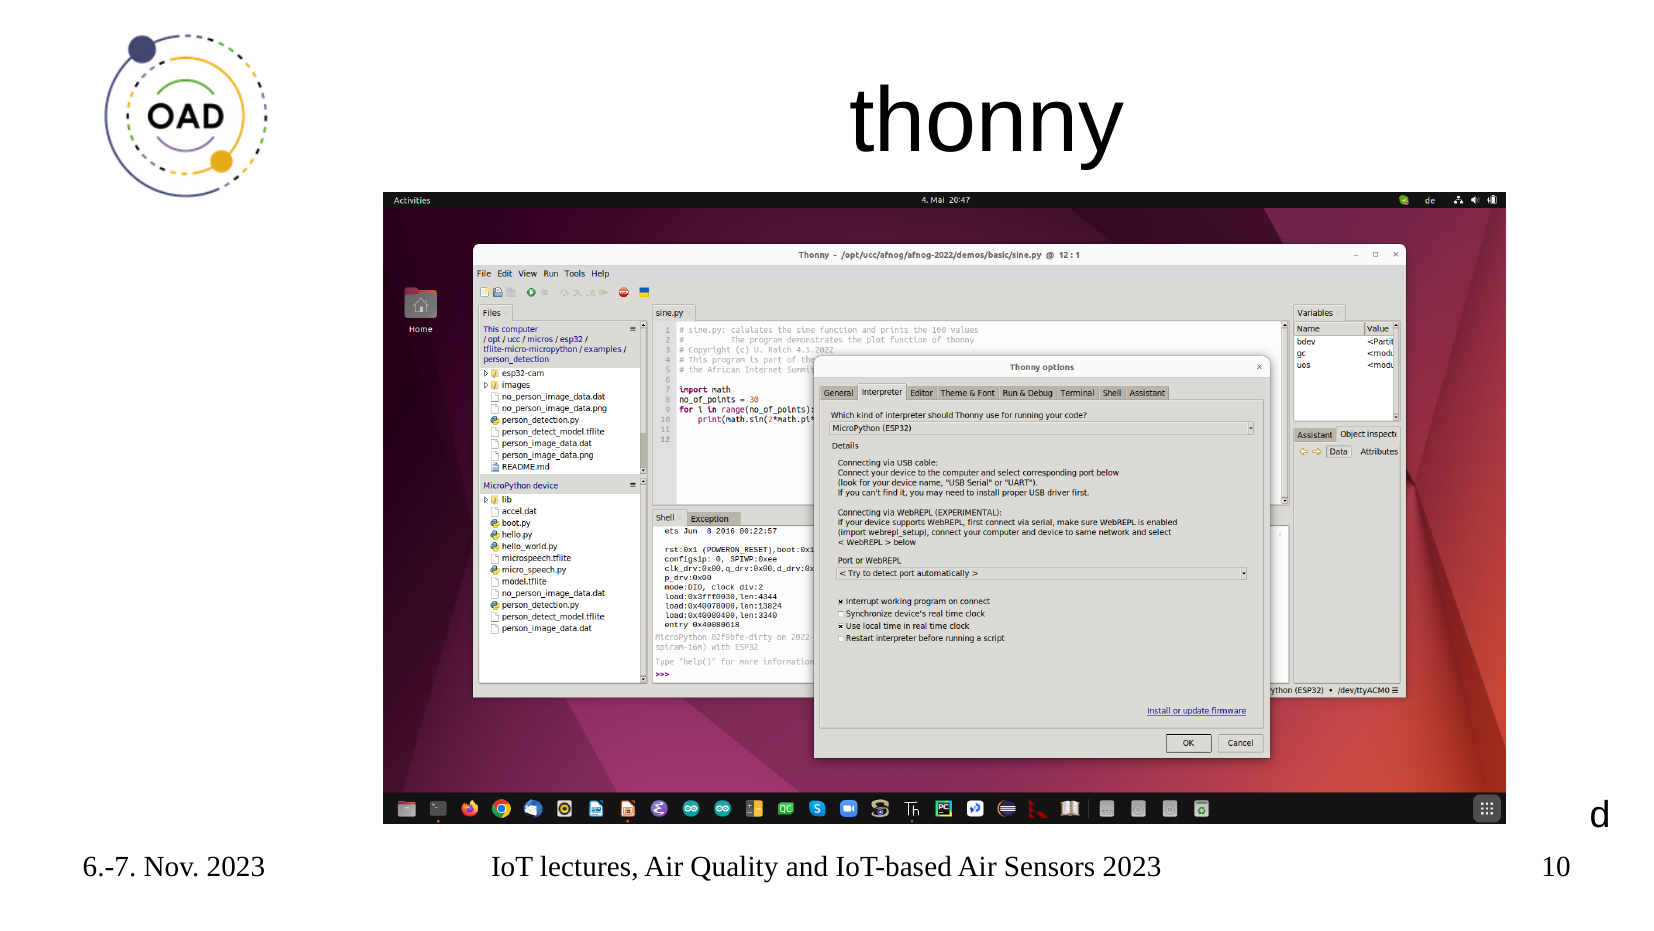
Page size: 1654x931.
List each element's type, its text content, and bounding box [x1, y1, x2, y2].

picture [64, 20, 302, 218]
text_box d [1574, 782, 1626, 840]
picture [383, 192, 1506, 824]
title thonny [403, 37, 1571, 193]
